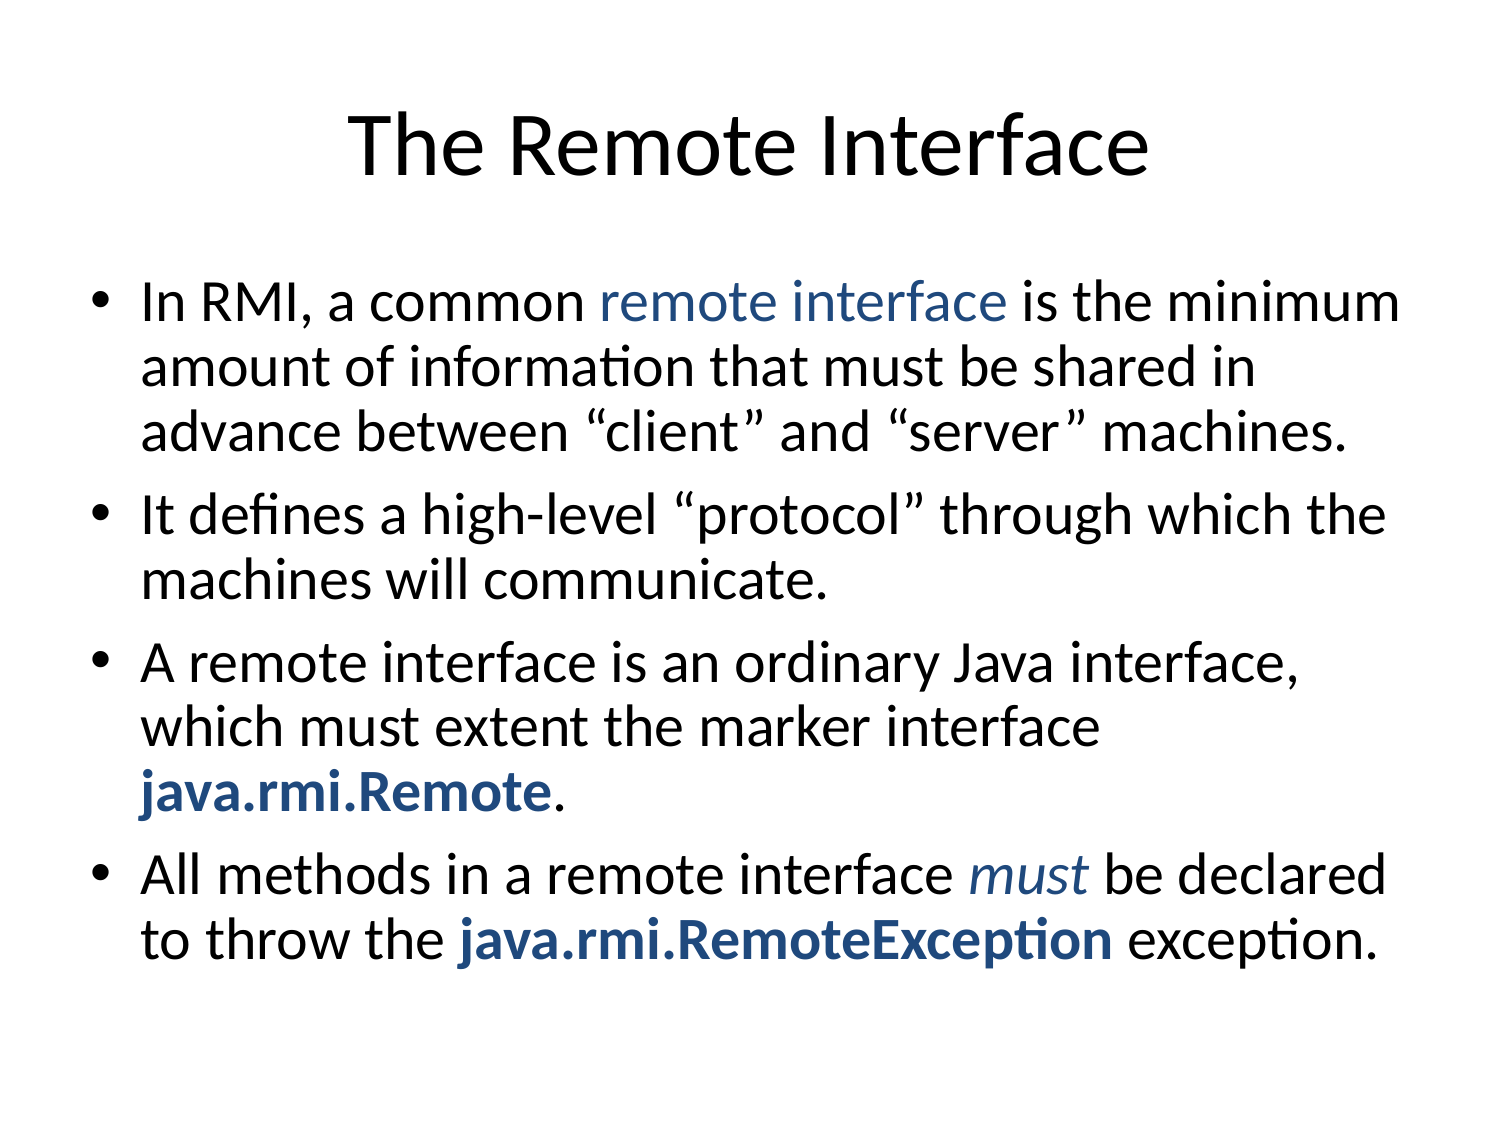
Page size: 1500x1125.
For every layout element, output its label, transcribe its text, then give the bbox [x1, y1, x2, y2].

title The Remote Interface [75, 45, 1425, 233]
list In RMI, a common remote interface is the minimum amount of information that must be shared in advance between “client” and “server” machines. It defines a high-level “protocol” through which the machines will communicate. A remote interface is an ordinary Java interface, which must extent the marker interface java.rmi.Remote. All methods in a remote interface must be declared to throw the java.rmi.RemoteException exception. [75, 262, 1425, 1005]
